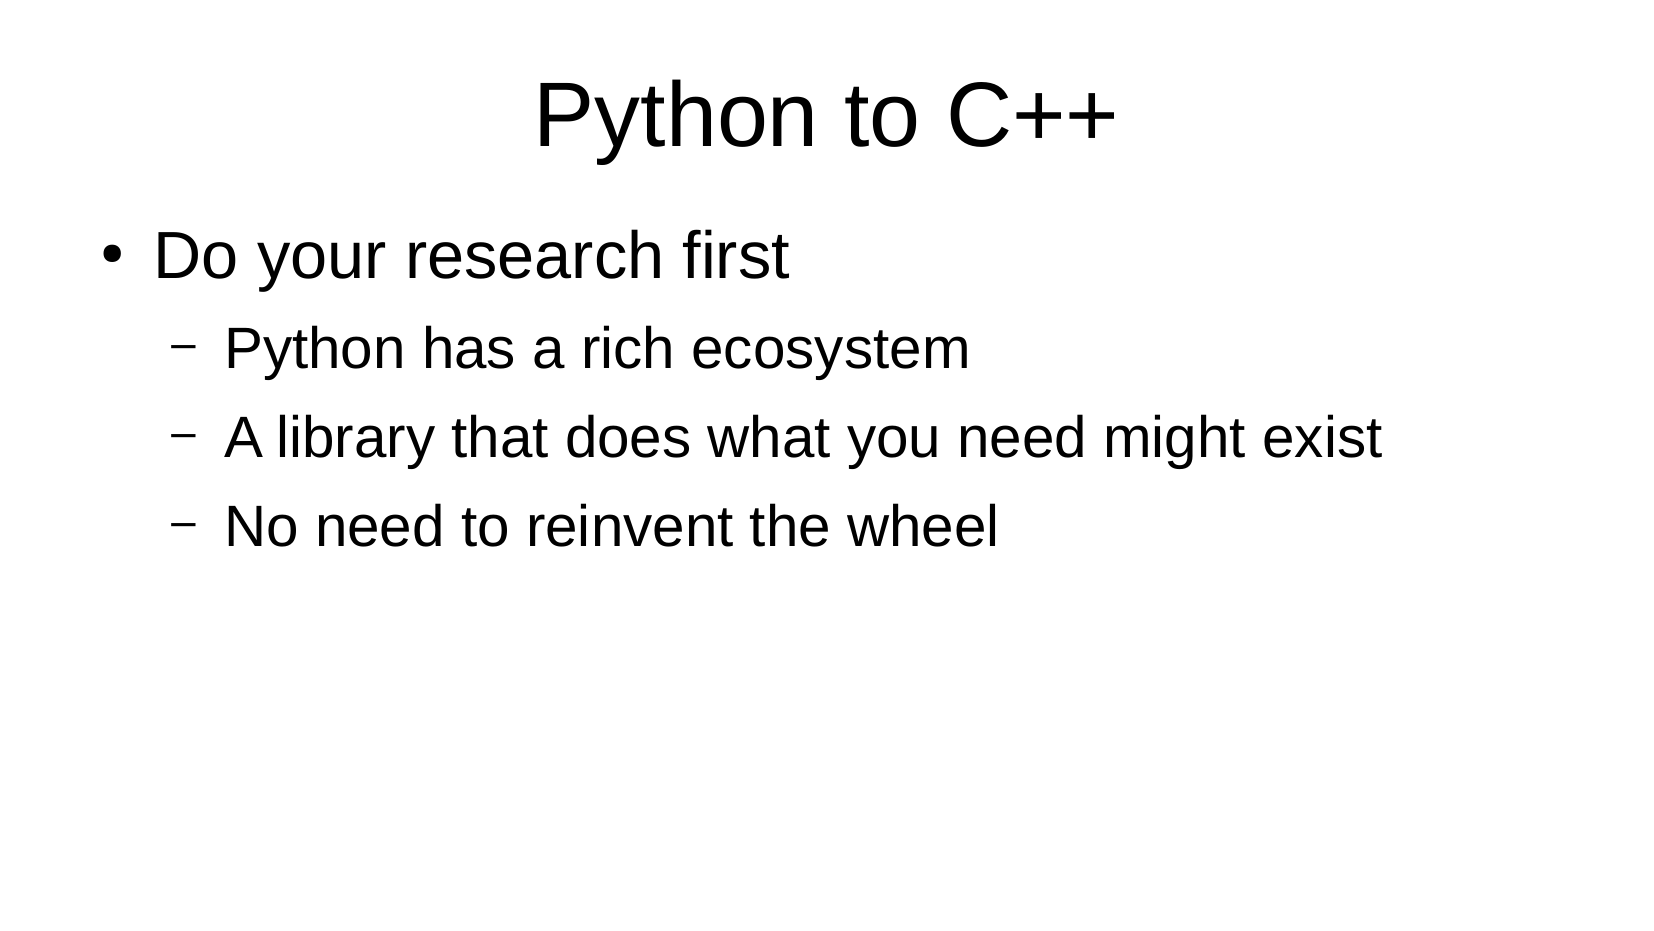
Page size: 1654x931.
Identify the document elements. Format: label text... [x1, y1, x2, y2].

title Python to C++ [82, 37, 1571, 193]
list Do your research first Python has a rich ecosystem A library that does what you need might exist No need to reinvent the wheel [82, 217, 1571, 758]
